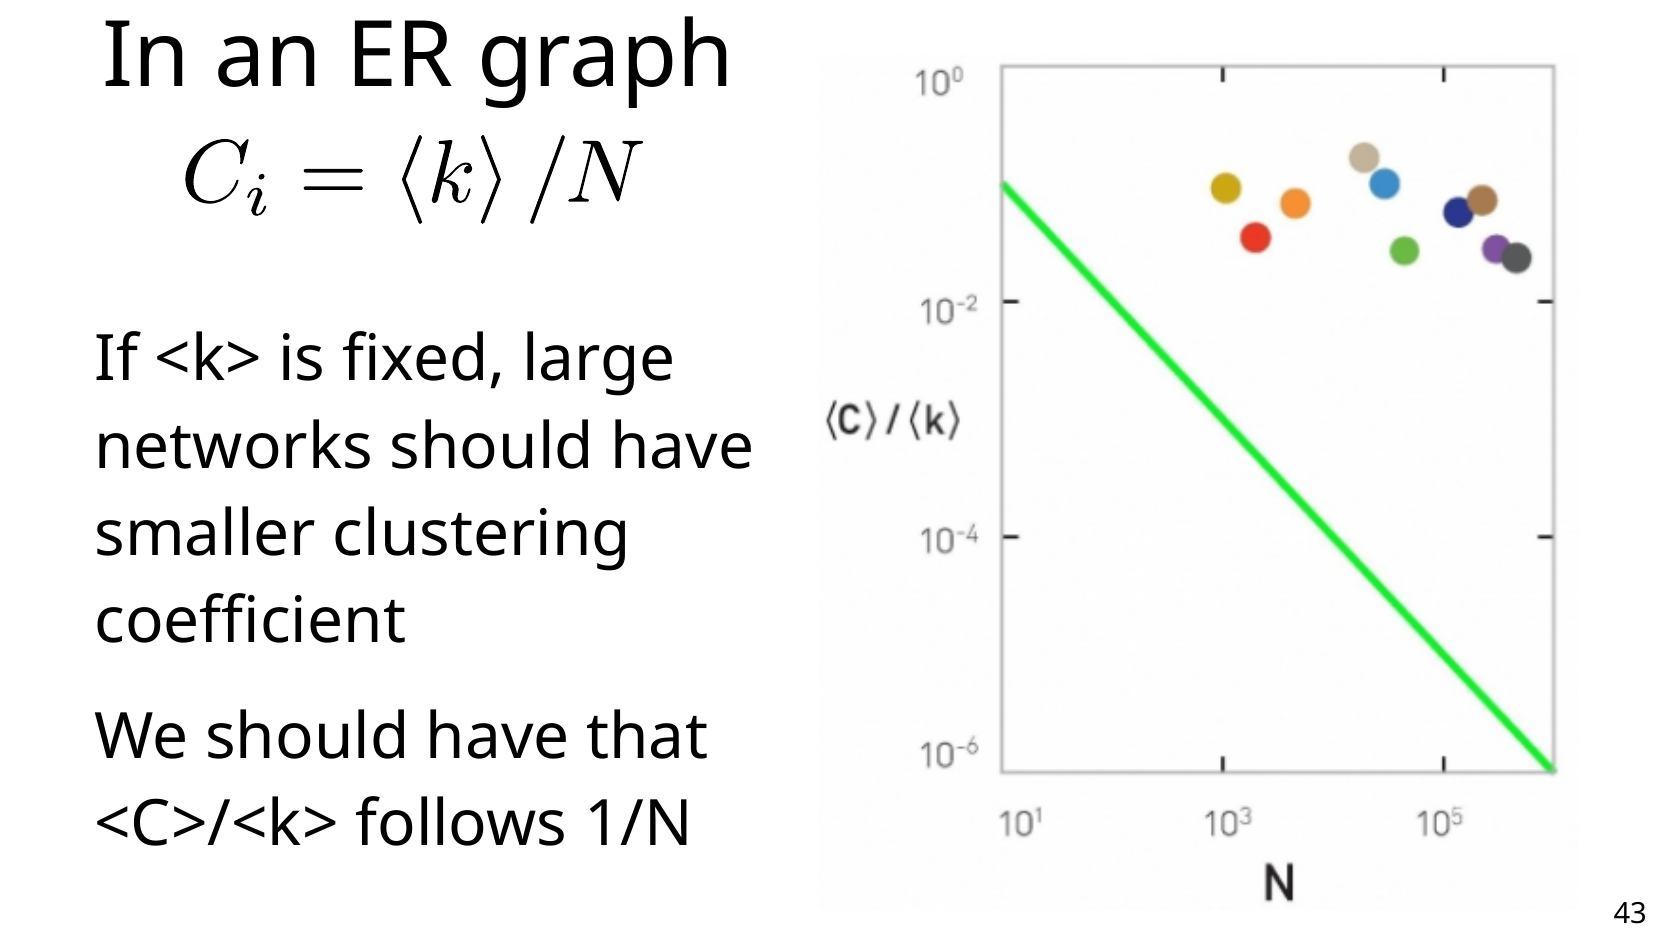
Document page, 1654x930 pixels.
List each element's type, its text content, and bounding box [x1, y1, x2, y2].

picture [818, 54, 1579, 910]
title In an ER graph [17, 1, 821, 225]
list If <k> is fixed, large networks should have smaller clustering coefficient We should have that <C>/<k> follows 1/N [94, 312, 762, 868]
text_box [180, 134, 646, 224]
